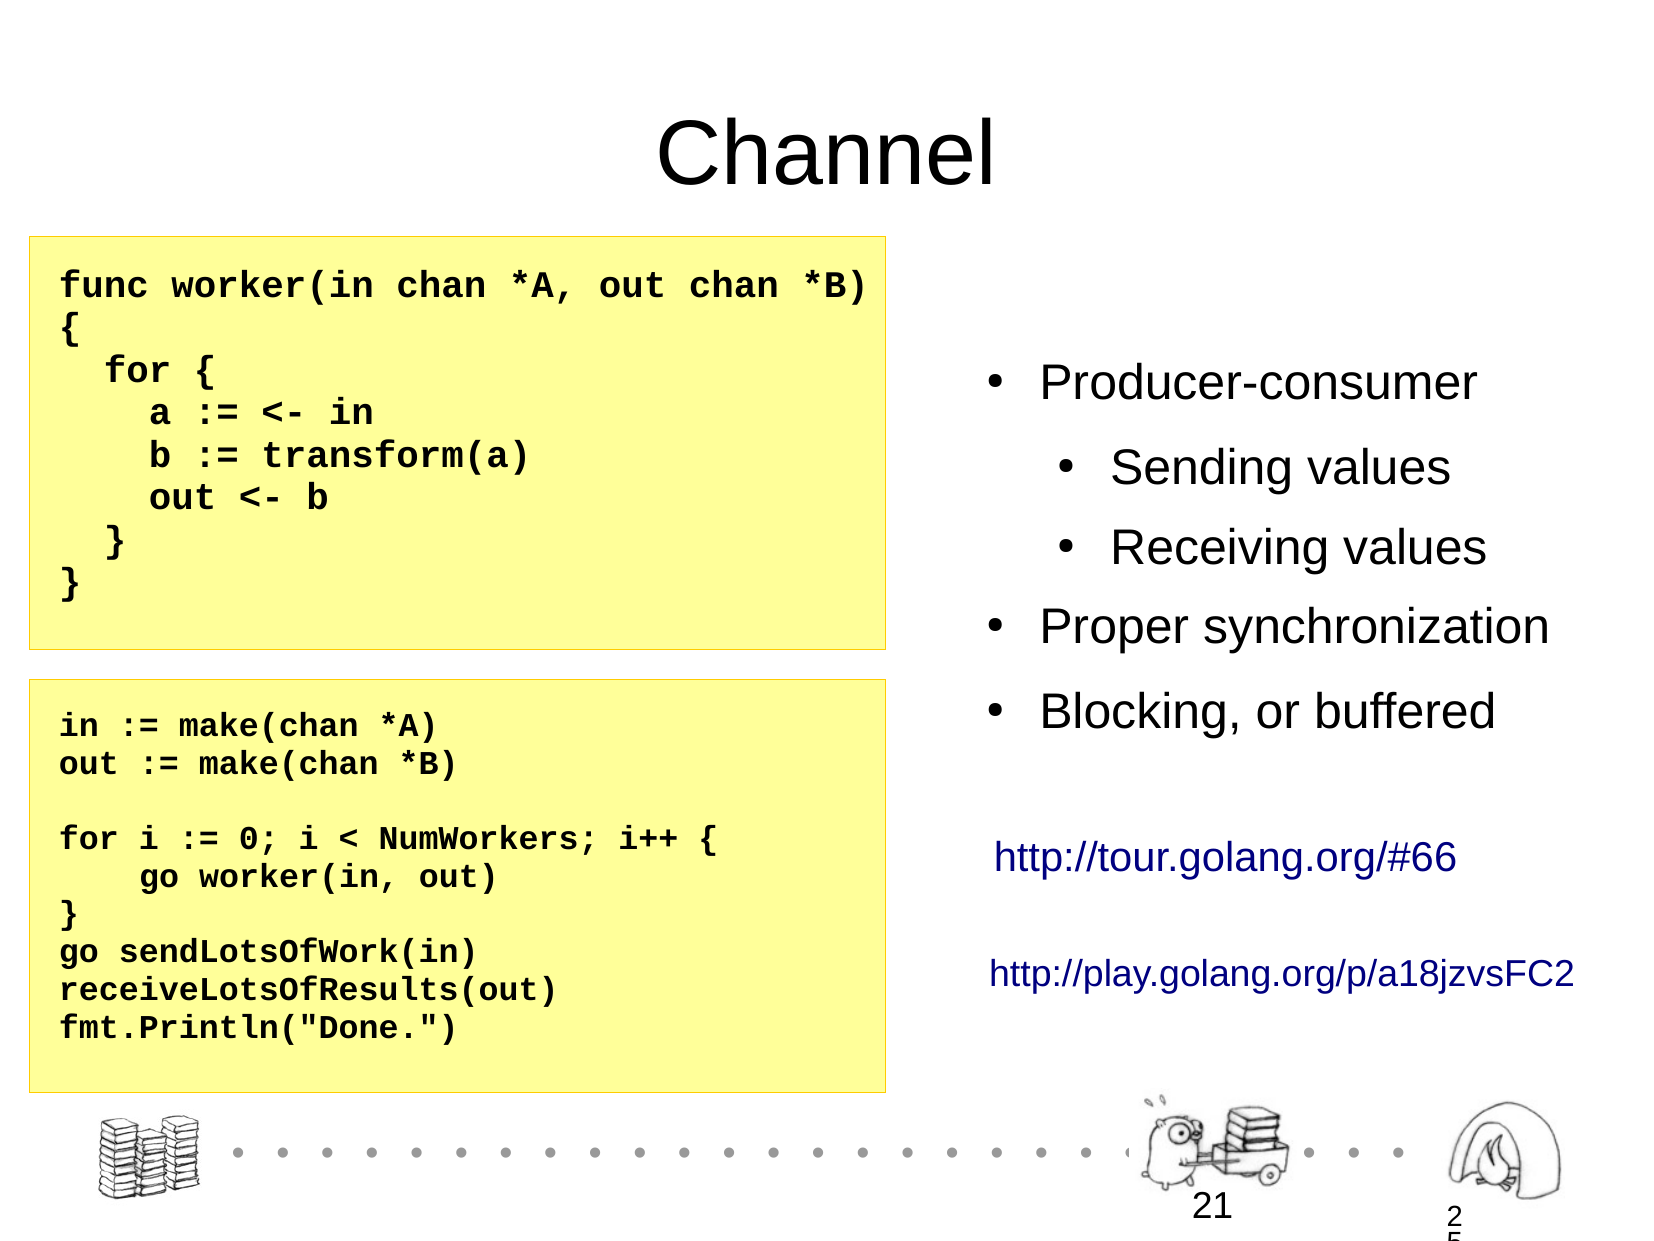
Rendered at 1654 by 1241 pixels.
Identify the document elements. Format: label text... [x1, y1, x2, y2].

text_box http://play.golang.org/p/a18jzvsFC2 [974, 944, 1590, 1002]
list func worker(in chan *A, out chan *B){ for { a := <- in b := transform(a) out <- b } } [29, 236, 886, 650]
list Producer-consumer Sending values Receiving values Proper synchronization Blocking, or buffered [968, 354, 1607, 1010]
picture [88, 1093, 207, 1211]
text_box http://tour.golang.org/#66 [979, 826, 1473, 889]
title Channel [82, 49, 1571, 257]
picture [1129, 1088, 1297, 1198]
picture [1441, 1092, 1565, 1211]
list in := make(chan *A) out := make(chan *B) for i := 0; i < NumWorkers; i++ { go worker(in, out) } go sendLotsOfWork(in) receiveLotsOfResults(out) fmt.Println("Done.") [29, 679, 886, 1093]
